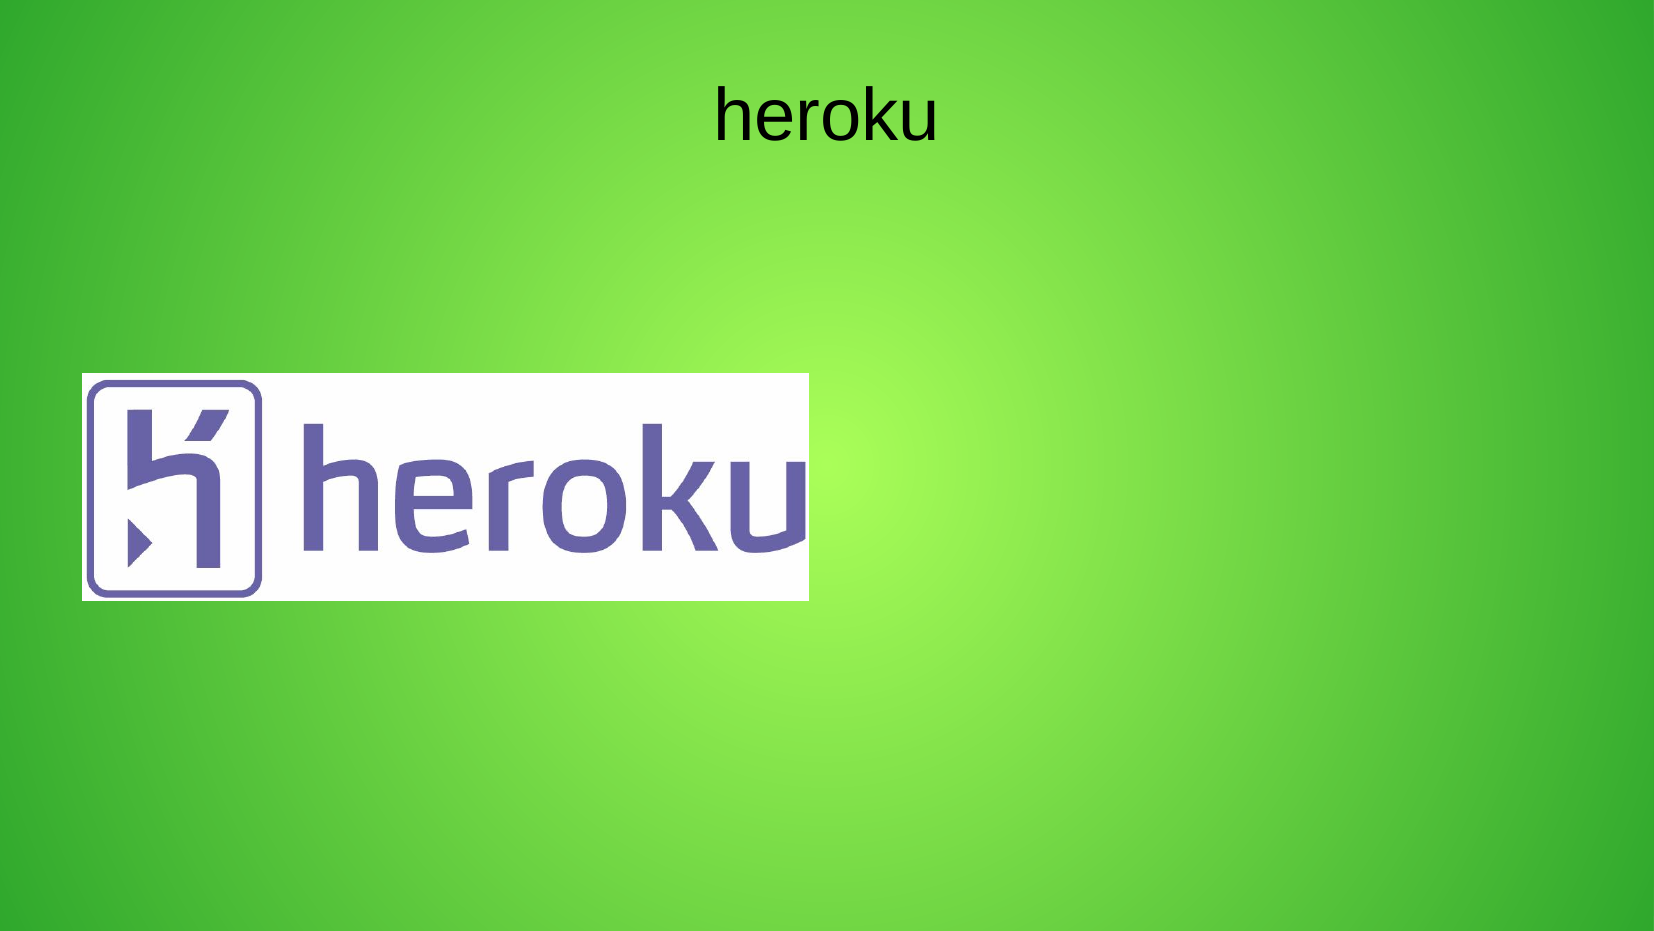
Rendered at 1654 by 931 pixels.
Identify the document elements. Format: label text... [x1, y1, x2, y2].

title heroku [82, 37, 1571, 193]
picture [82, 373, 809, 601]
